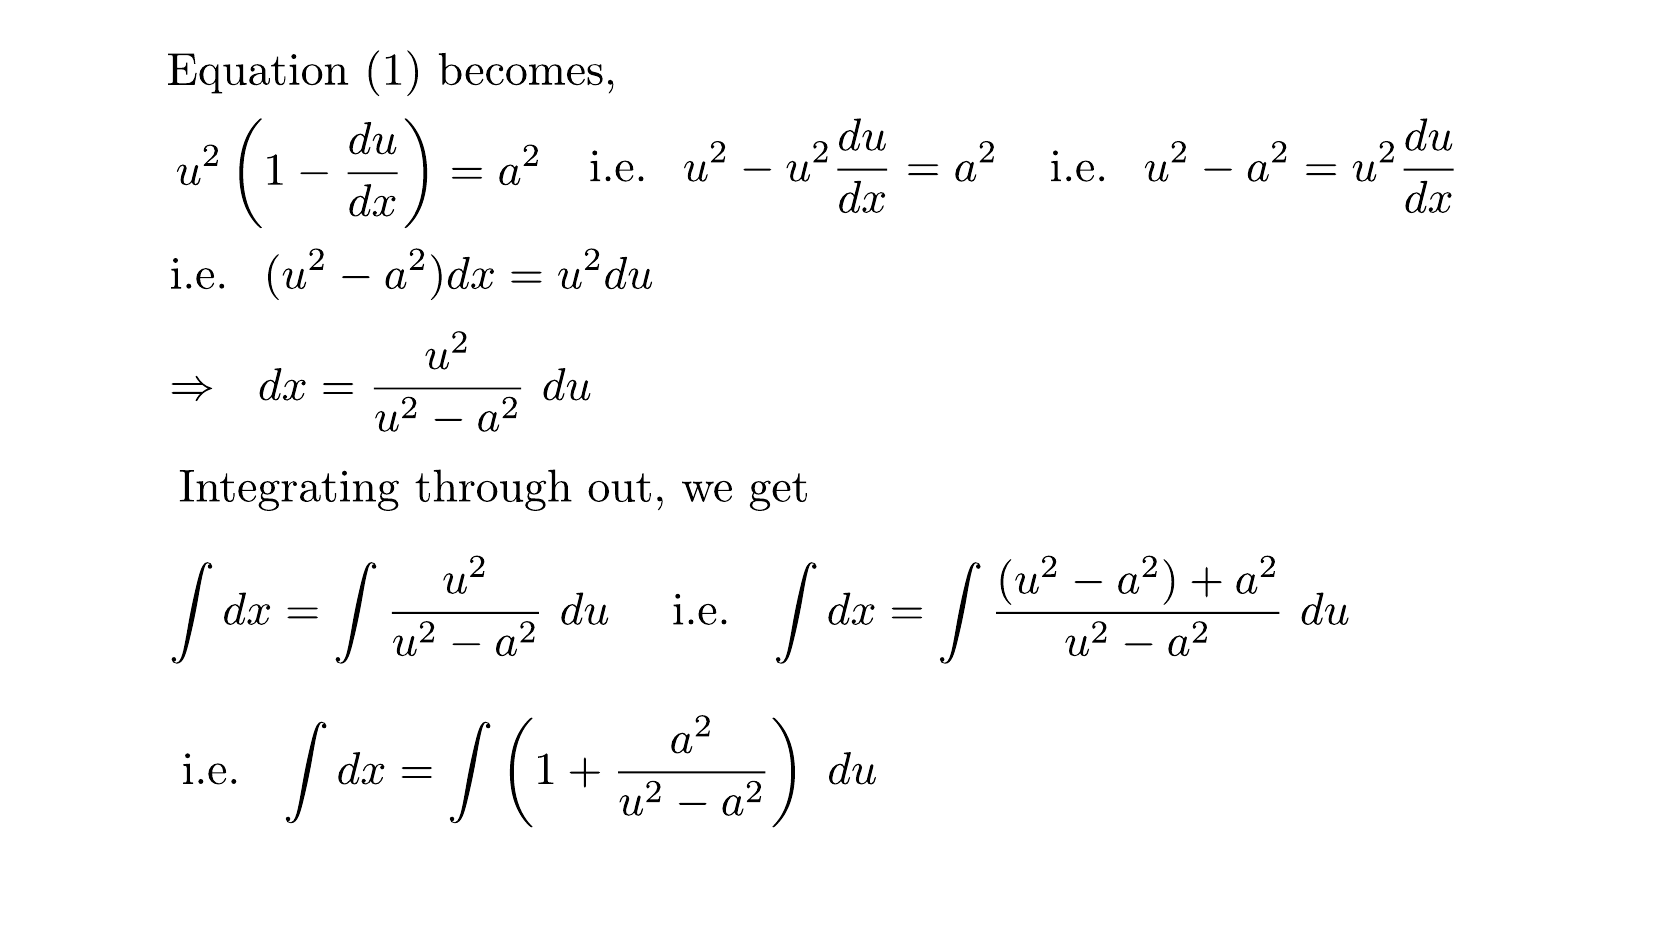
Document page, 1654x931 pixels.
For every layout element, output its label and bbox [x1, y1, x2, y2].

text_box [1051, 118, 1454, 214]
text_box [590, 118, 994, 214]
text_box [179, 469, 807, 511]
text_box [171, 248, 653, 301]
text_box [171, 555, 609, 664]
text_box [171, 331, 591, 432]
text_box [176, 118, 538, 229]
text_box [183, 715, 876, 828]
title [47, 37, 1625, 898]
text_box [673, 555, 1349, 664]
text_box [168, 50, 614, 97]
